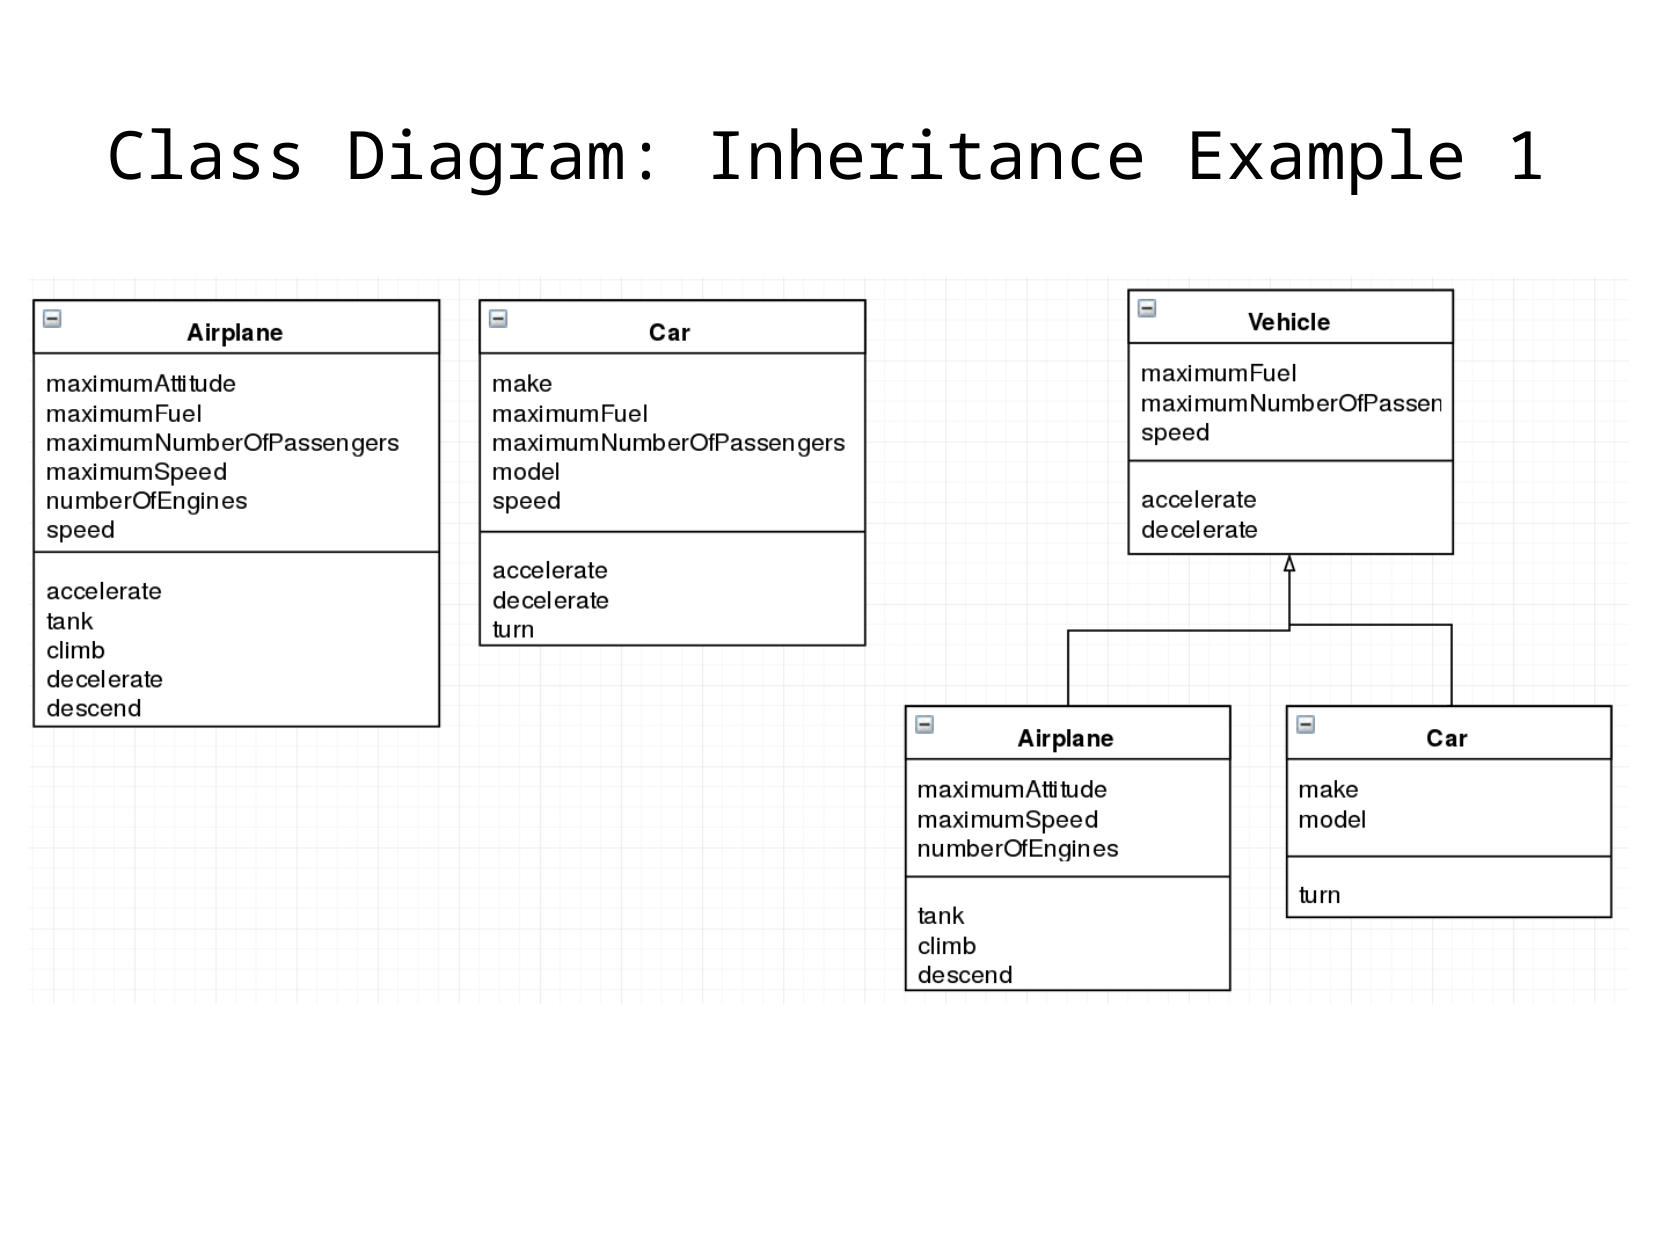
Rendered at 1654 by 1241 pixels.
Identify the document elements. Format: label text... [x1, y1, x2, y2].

picture [29, 277, 1629, 1004]
title Class Diagram: Inheritance Example 1 [82, 49, 1571, 257]
